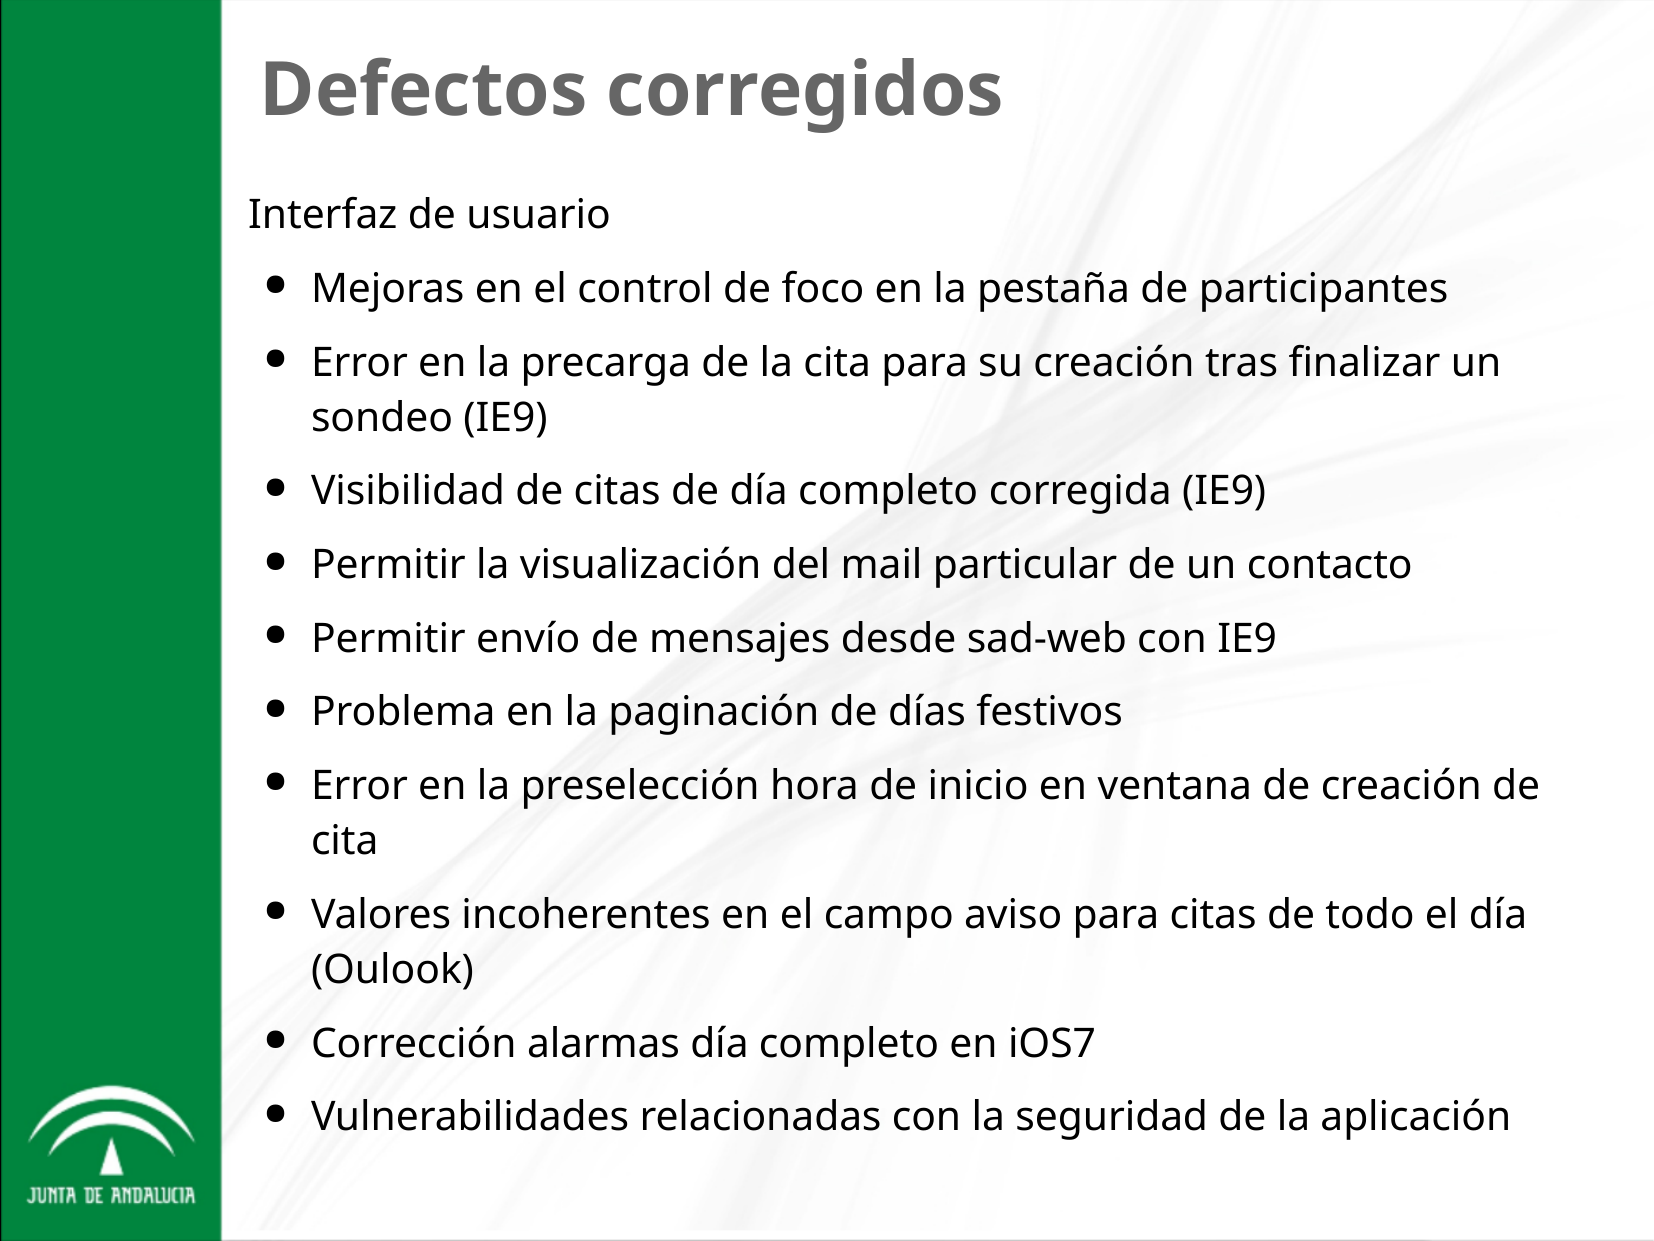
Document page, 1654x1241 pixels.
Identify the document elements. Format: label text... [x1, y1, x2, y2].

title Defectos corregidos [259, 37, 1577, 136]
list Interfaz de usuario Mejoras en el control de foco en la pestaña de participantes Error en la precarga de la cita para su creación tras finalizar un sondeo (IE9) Visibilidad de citas de día completo corregida (IE9) Permitir la visualización del mail particular de un contacto Permitir envío de mensajes desde sad-web con IE9 Problema en la paginación de días festivos Error en la preselección hora de inicio en ventana de creación de cita Valores incoherentes en el campo aviso para citas de todo el día (Oulook) Corrección alarmas día completo en iOS7 Vulnerabilidades relacionadas con la seguridad de la aplicación [248, 185, 1565, 1152]
picture [0, 0, 1654, 1241]
